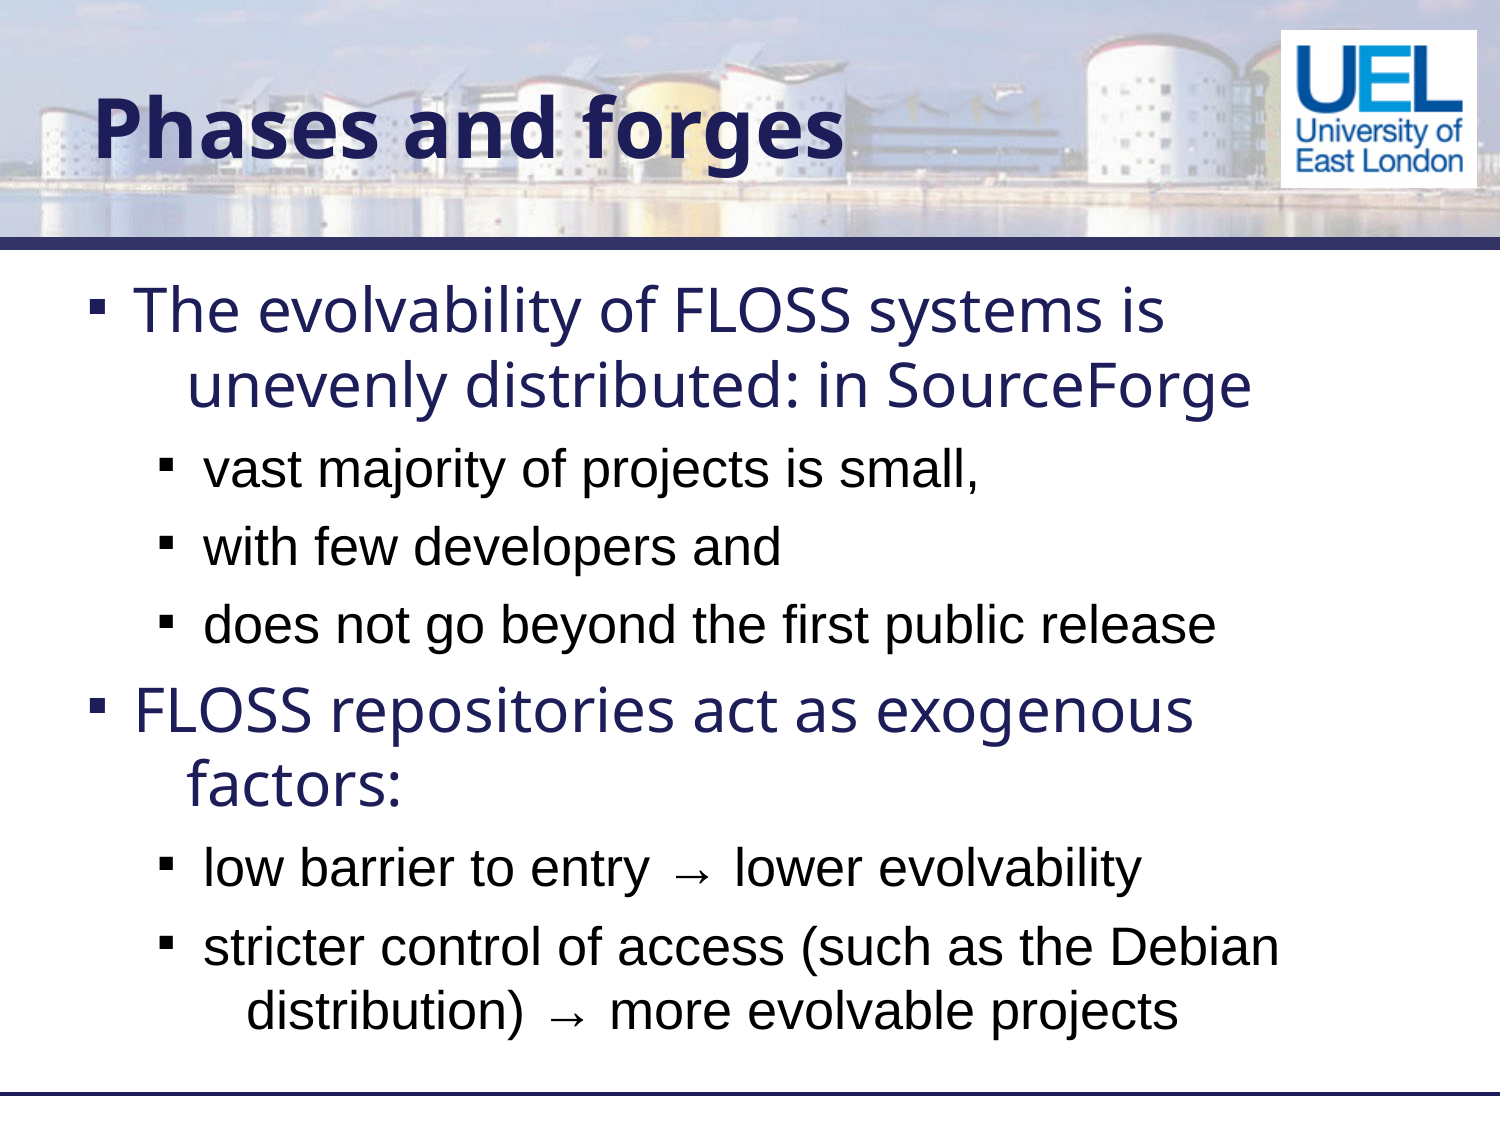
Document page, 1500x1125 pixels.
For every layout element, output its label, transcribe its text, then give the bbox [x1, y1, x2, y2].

title Phases and forges [76, 10, 1247, 241]
picture [0, 0, 1500, 237]
list The evolvability of FLOSS systems is unevenly distributed: in SourceForge vast majority of projects is small, with few developers and does not go beyond the first public release FLOSS repositories act as exogenous factors: low barrier to entry → lower evolvability stricter control of access (such as the Debian distribution) → more evolvable projects [75, 263, 1425, 1054]
